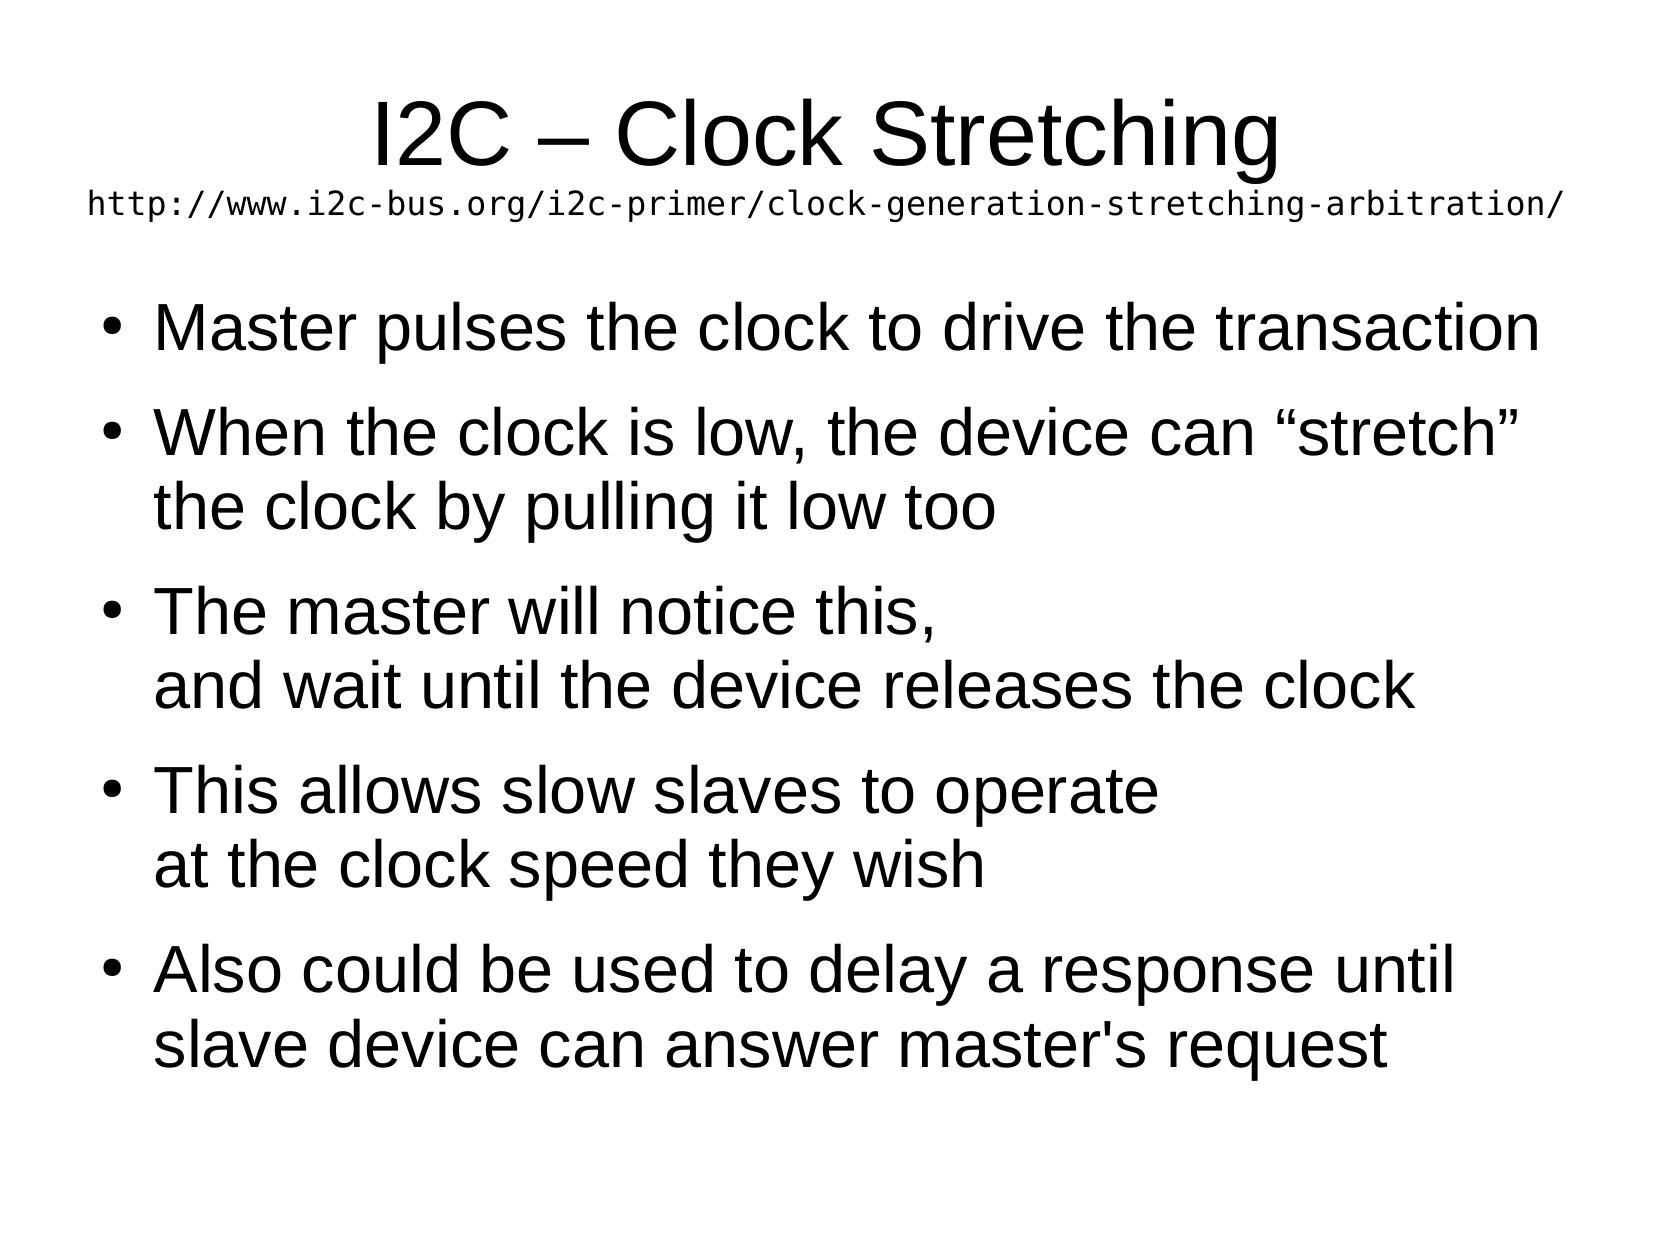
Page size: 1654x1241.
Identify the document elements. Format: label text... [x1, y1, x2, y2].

list Master pulses the clock to drive the transaction When the clock is low, the device can “stretch” the clock by pulling it low too The master will notice this, and wait until the device releases the clock This allows slow slaves to operate at the clock speed they wish Also could be used to delay a response until slave device can answer master's request [82, 290, 1571, 1156]
title I2C – Clock Stretching http://www.i2c-bus.org/i2c-primer/clock-generation-stretching-arbitration/ [82, 49, 1571, 257]
